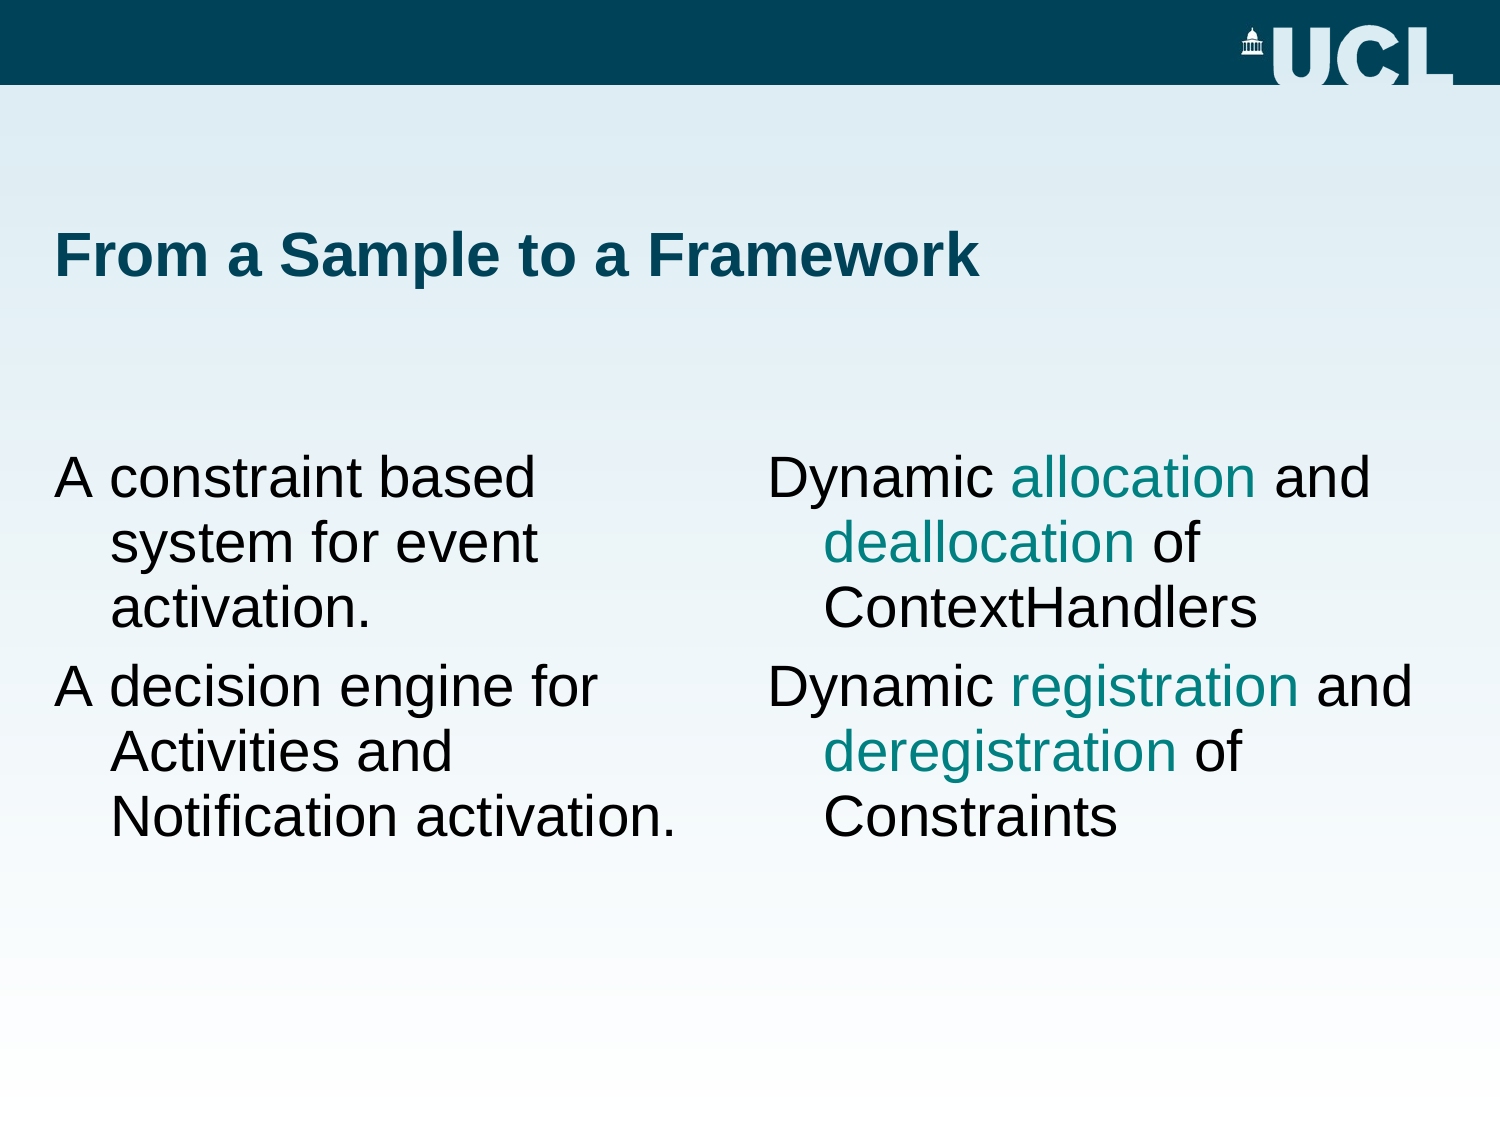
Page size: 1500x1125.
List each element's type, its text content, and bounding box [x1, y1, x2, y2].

picture [1409, 28, 1453, 85]
list A constraint based system for event activation. A decision engine for Activities and Notification activation. [54, 444, 734, 1011]
picture [1274, 28, 1330, 85]
picture [1240, 28, 1263, 55]
list Dynamic allocation and deallocation of ContextHandlers Dynamic registration and deregistration of Constraints [767, 444, 1448, 1011]
picture [1338, 25, 1398, 85]
title From a Sample to a Framework [54, 156, 1447, 355]
